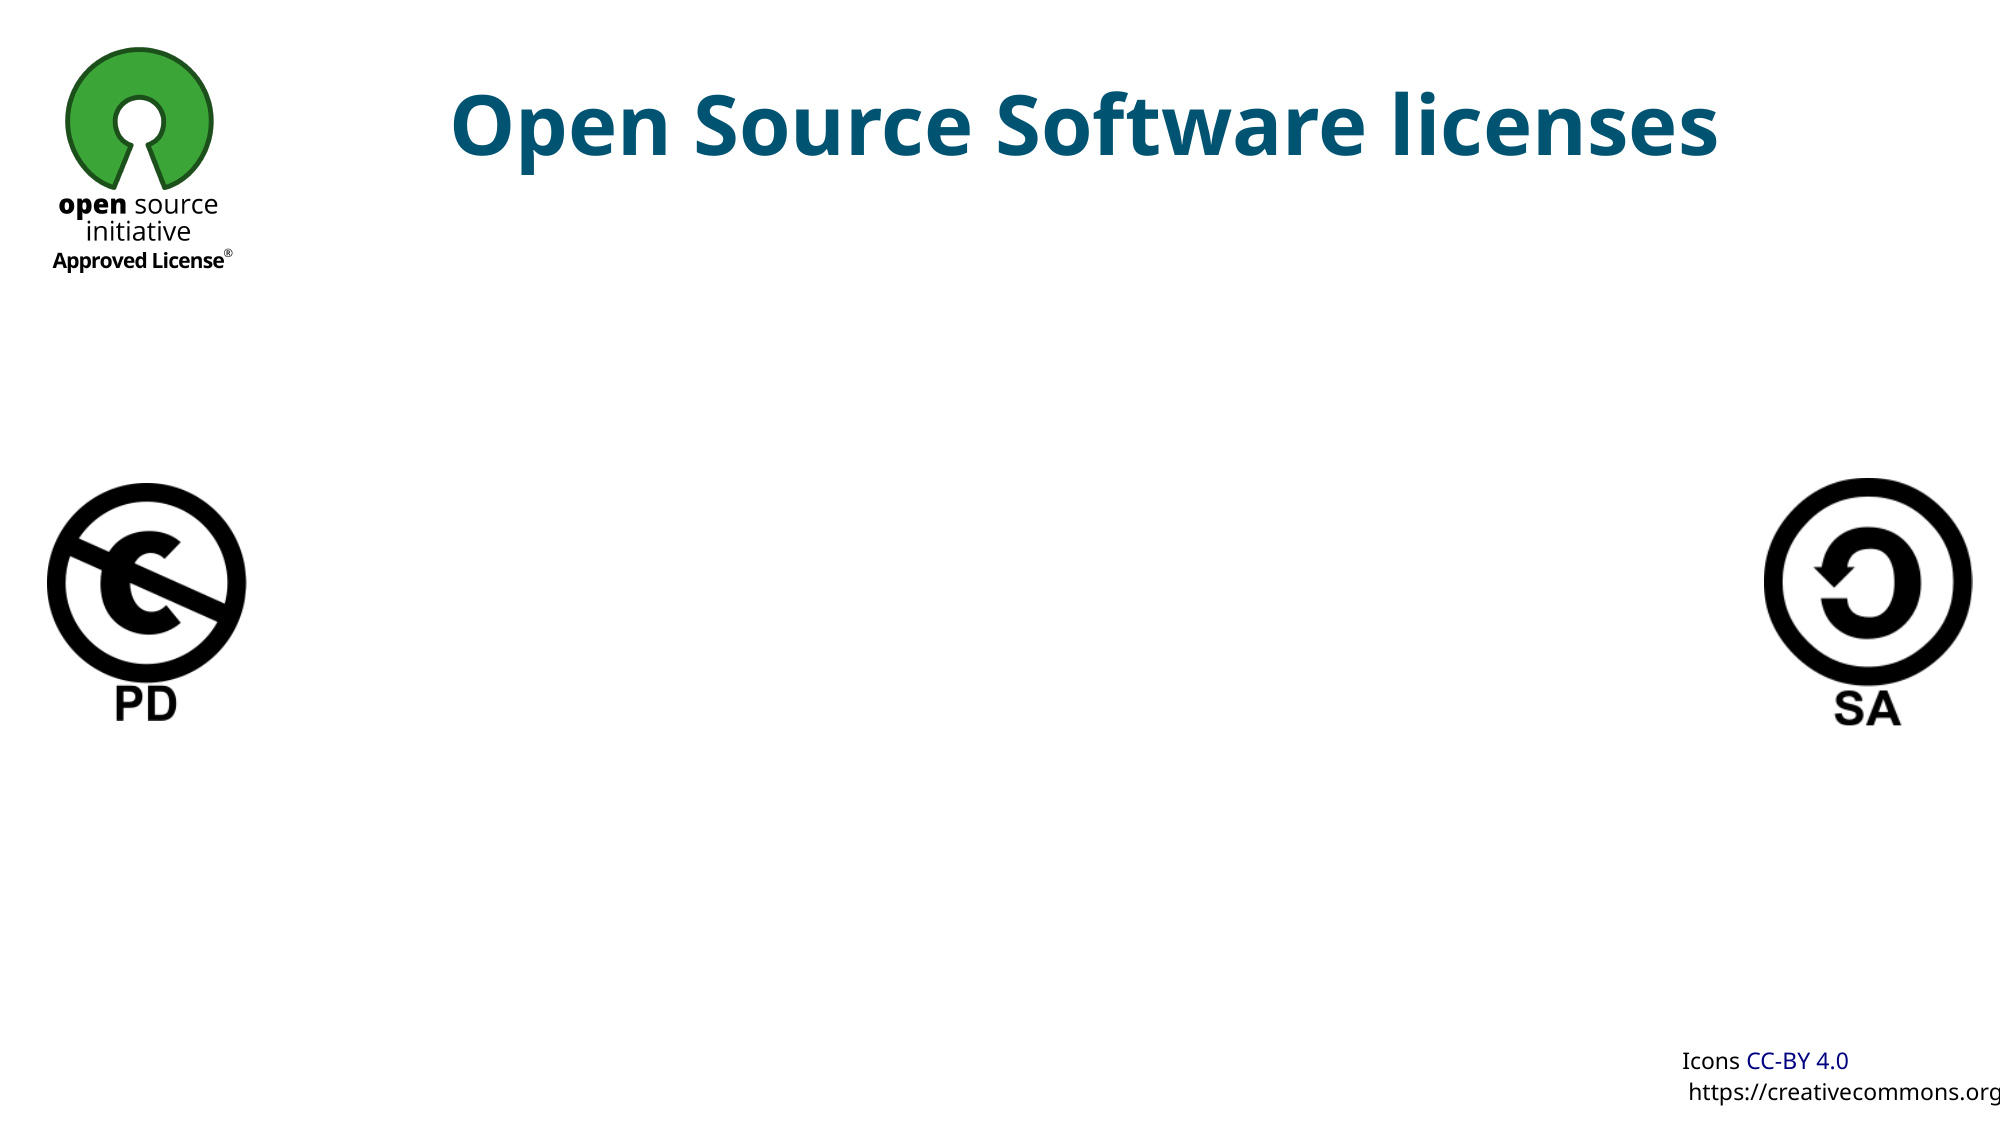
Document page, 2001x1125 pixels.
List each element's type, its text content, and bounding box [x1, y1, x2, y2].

text_box Open Source Software licenses [434, 59, 1566, 212]
picture [47, 483, 247, 721]
text_box Icons CC-BY 4.0 https://creativecommons.org/ [1667, 1037, 1985, 1099]
picture [47, 32, 236, 284]
picture [1764, 478, 1973, 727]
